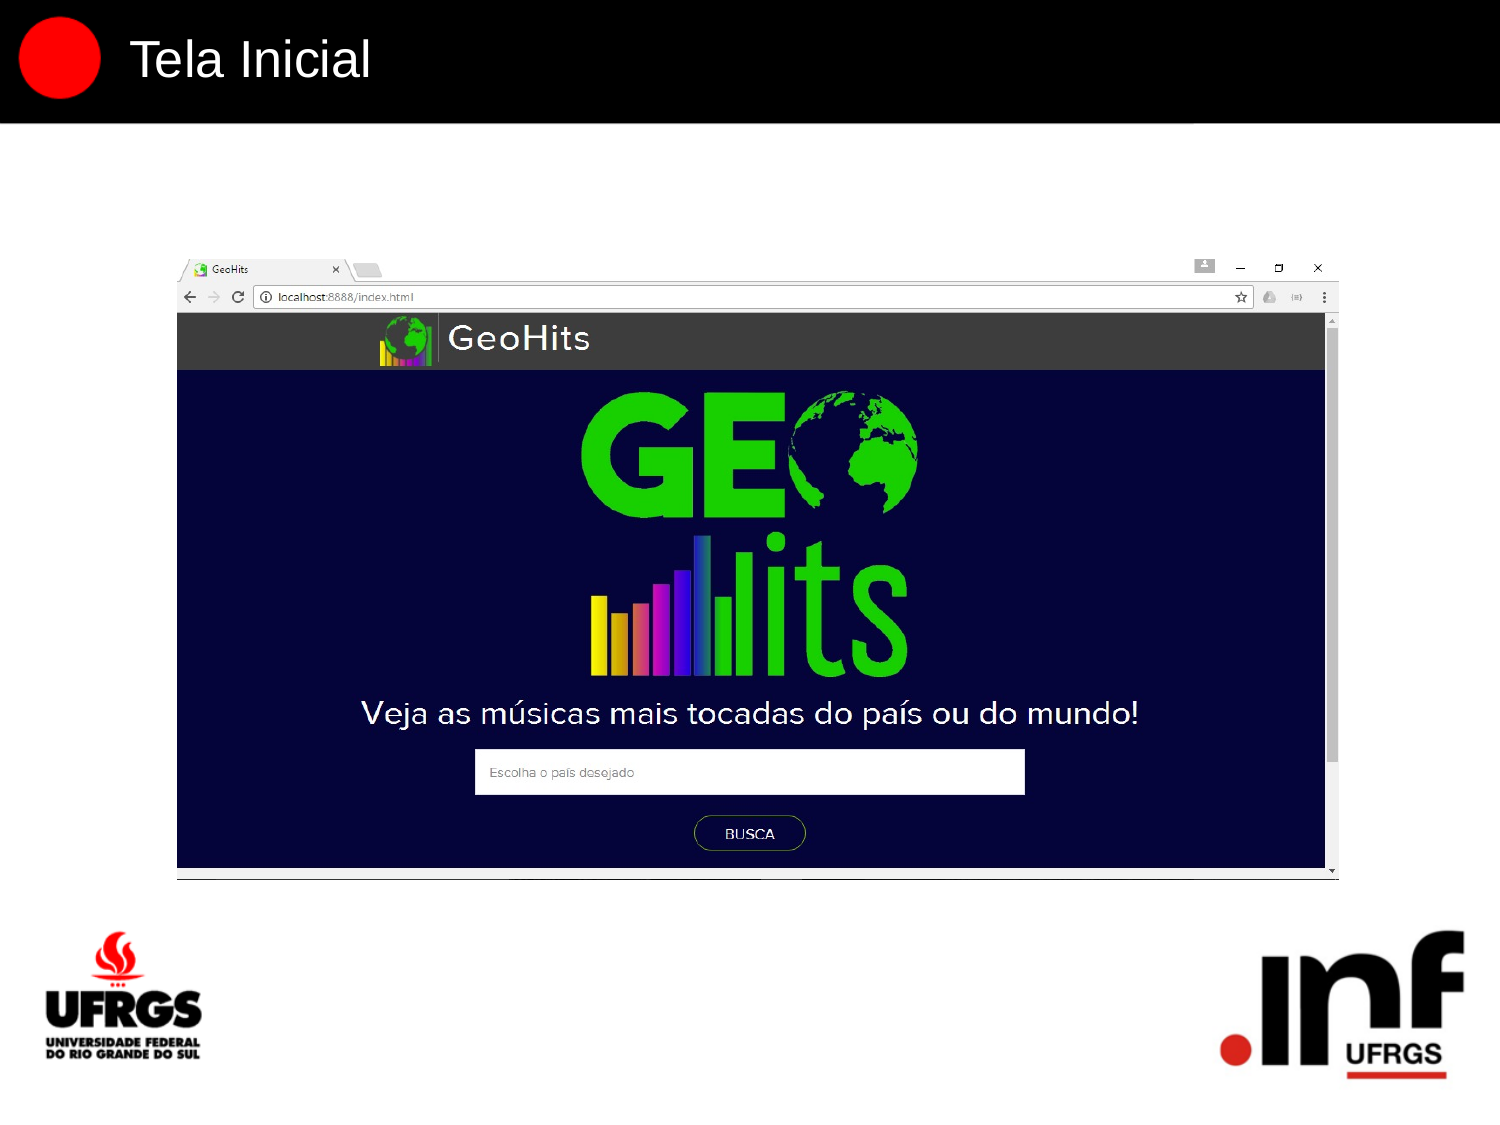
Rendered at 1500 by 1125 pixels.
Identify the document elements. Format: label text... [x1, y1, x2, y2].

title Tela Inicial [114, 1, 1465, 119]
picture [0, 0, 1500, 1125]
